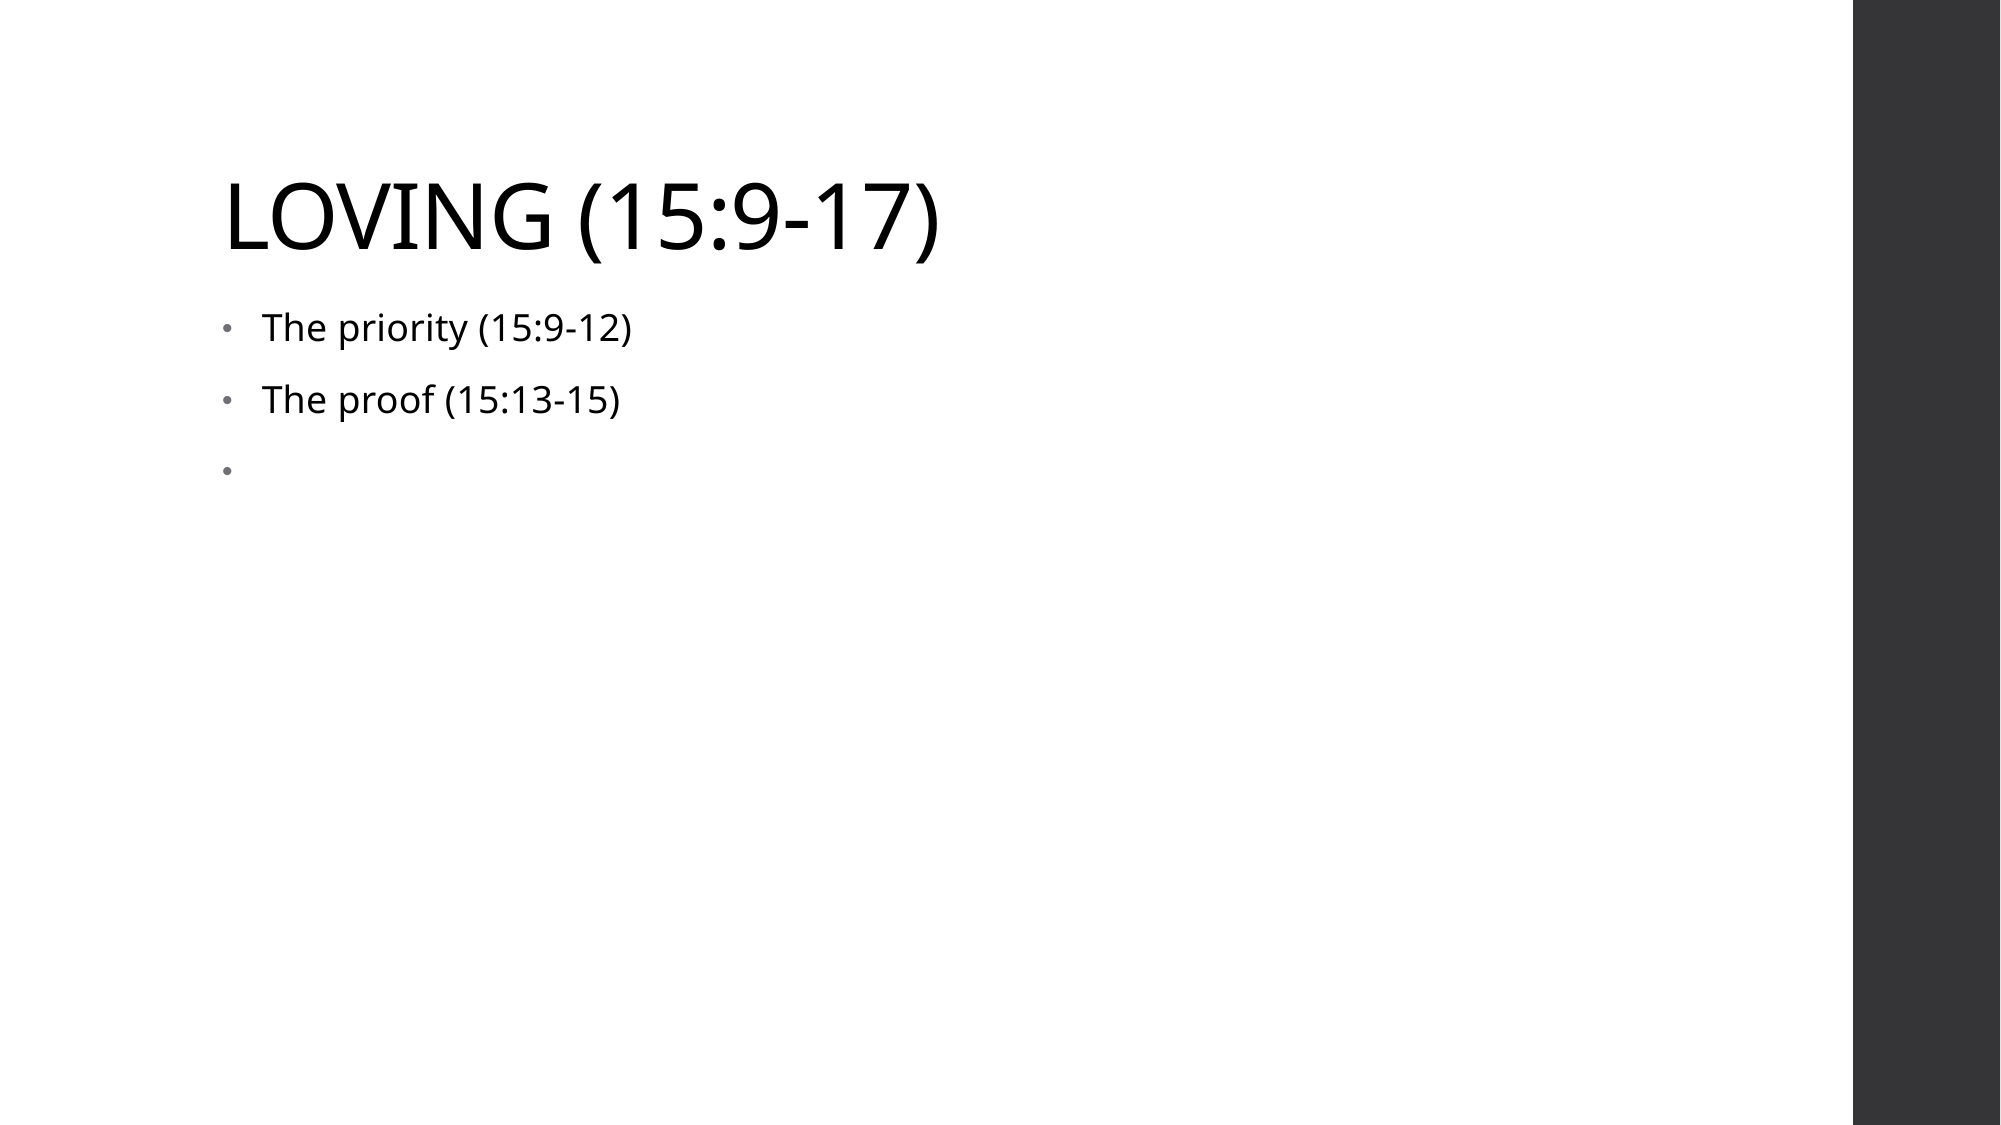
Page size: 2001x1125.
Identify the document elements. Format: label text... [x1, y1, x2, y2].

list The priority (15:9-12) The proof (15:13-15) [206, 299, 1617, 1014]
title LOVING (15:9-17) [206, 60, 1797, 278]
